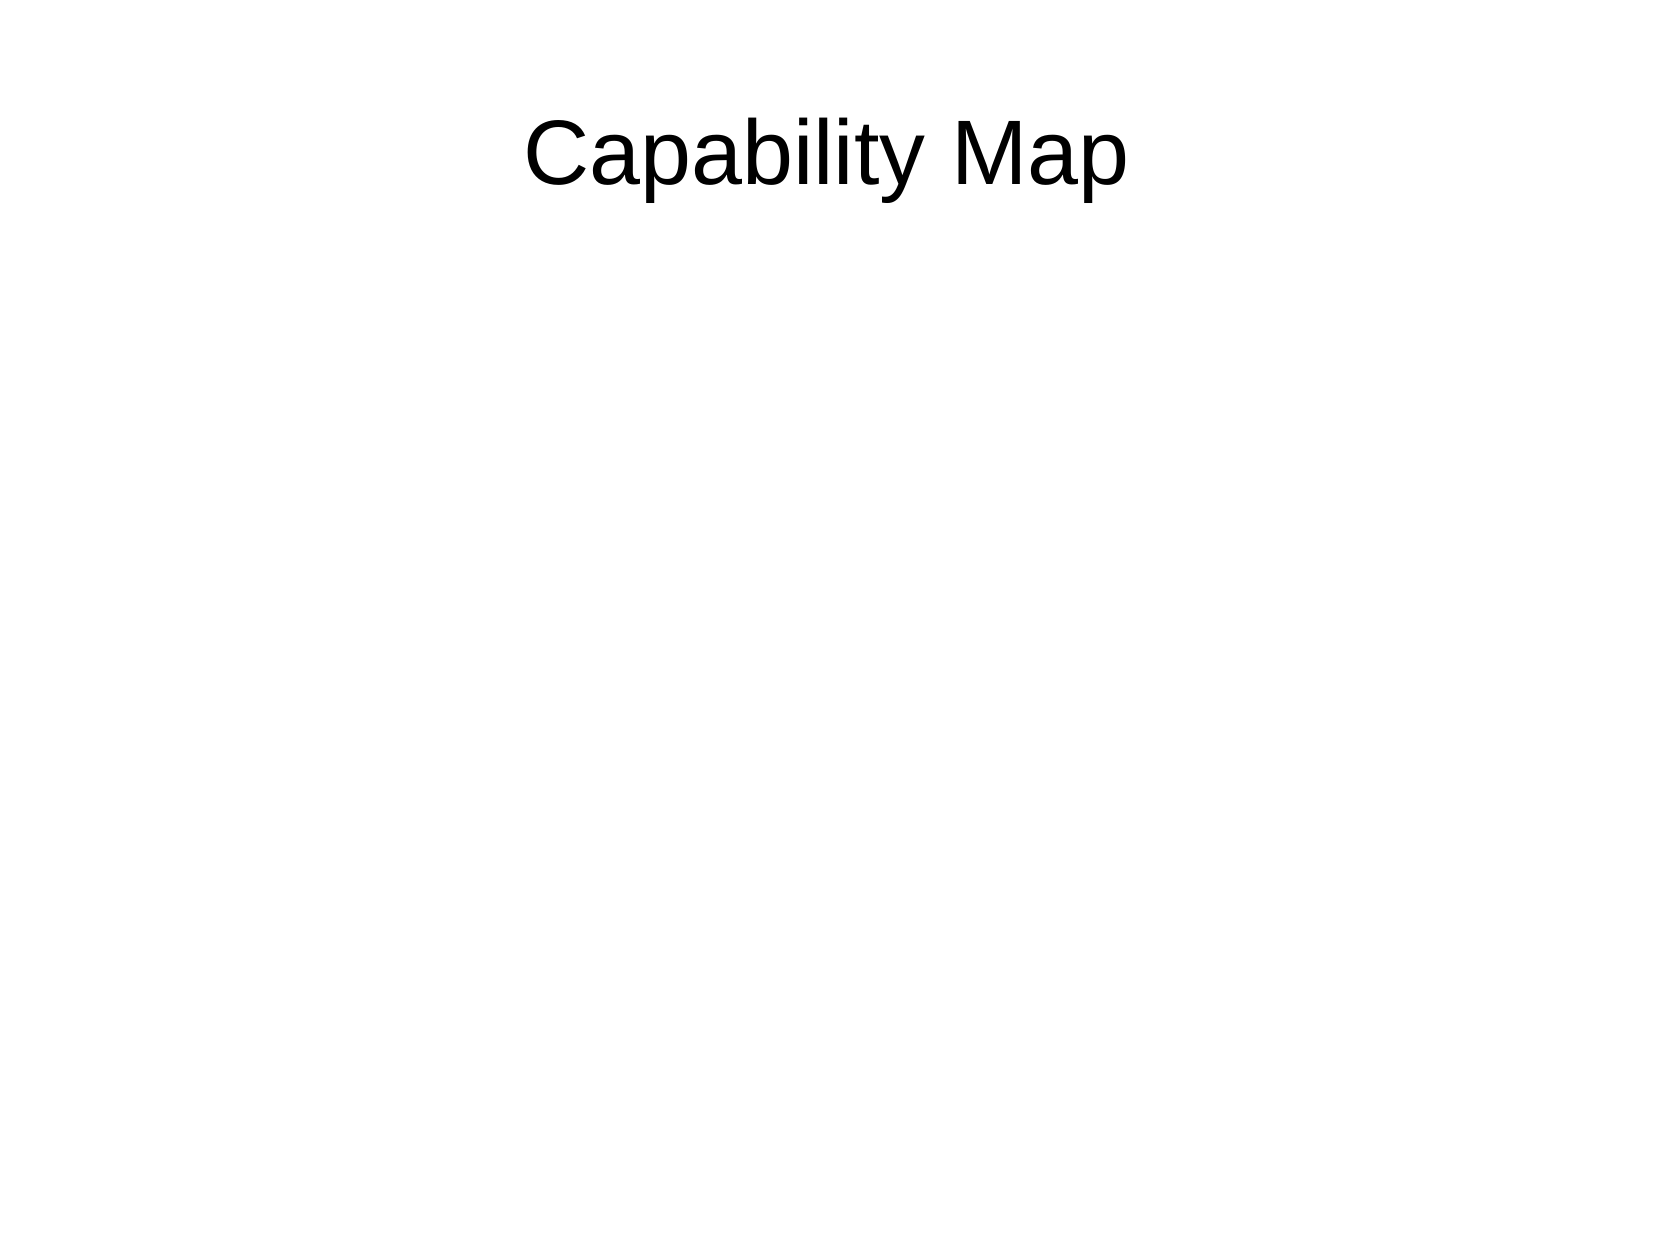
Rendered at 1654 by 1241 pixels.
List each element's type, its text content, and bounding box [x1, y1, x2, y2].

title Capability Map [82, 49, 1571, 257]
